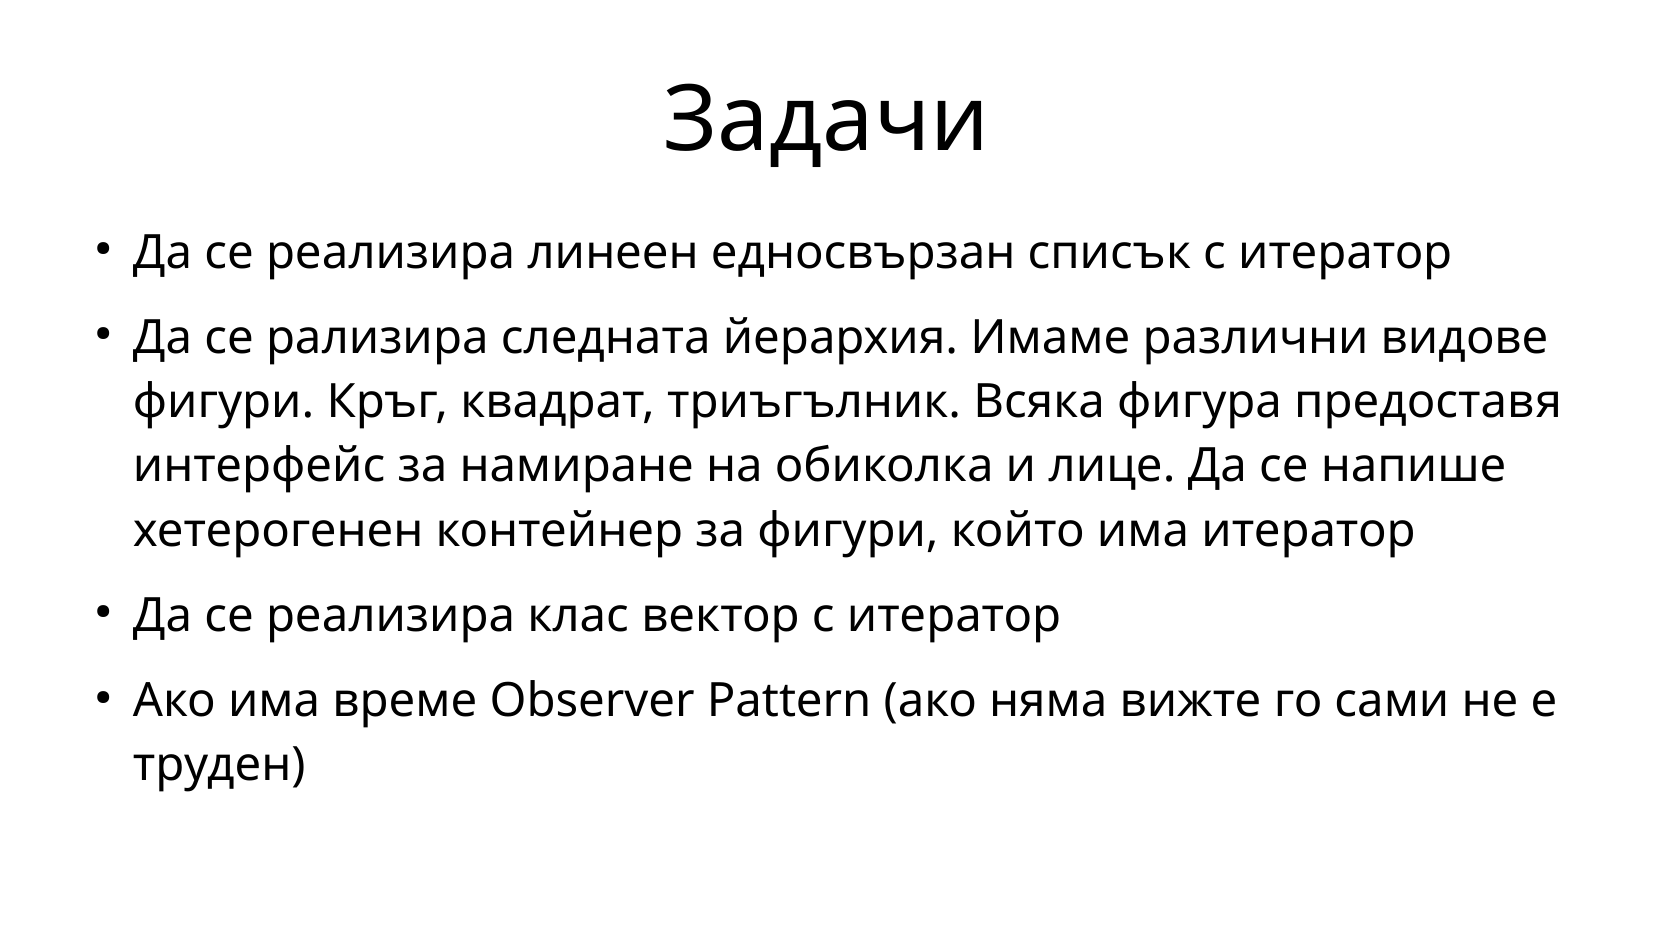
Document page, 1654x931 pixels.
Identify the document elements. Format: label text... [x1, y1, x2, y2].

title Задачи [82, 37, 1571, 193]
list Да се реализира линеен едносвързан списък с итератор Да се рализира следната йерархия. Имаме различни видове фигури. Кръг, квадрат, триъгълник. Всяка фигура предоставя интерфейс за намиране на обиколка и лице. Да се напише хетерогенен контейнер за фигури, който има итератор Да се реализира клас вектор с итератор Ако има време Observer Pattern (ако няма вижте го сами не е труден) [82, 217, 1571, 863]
